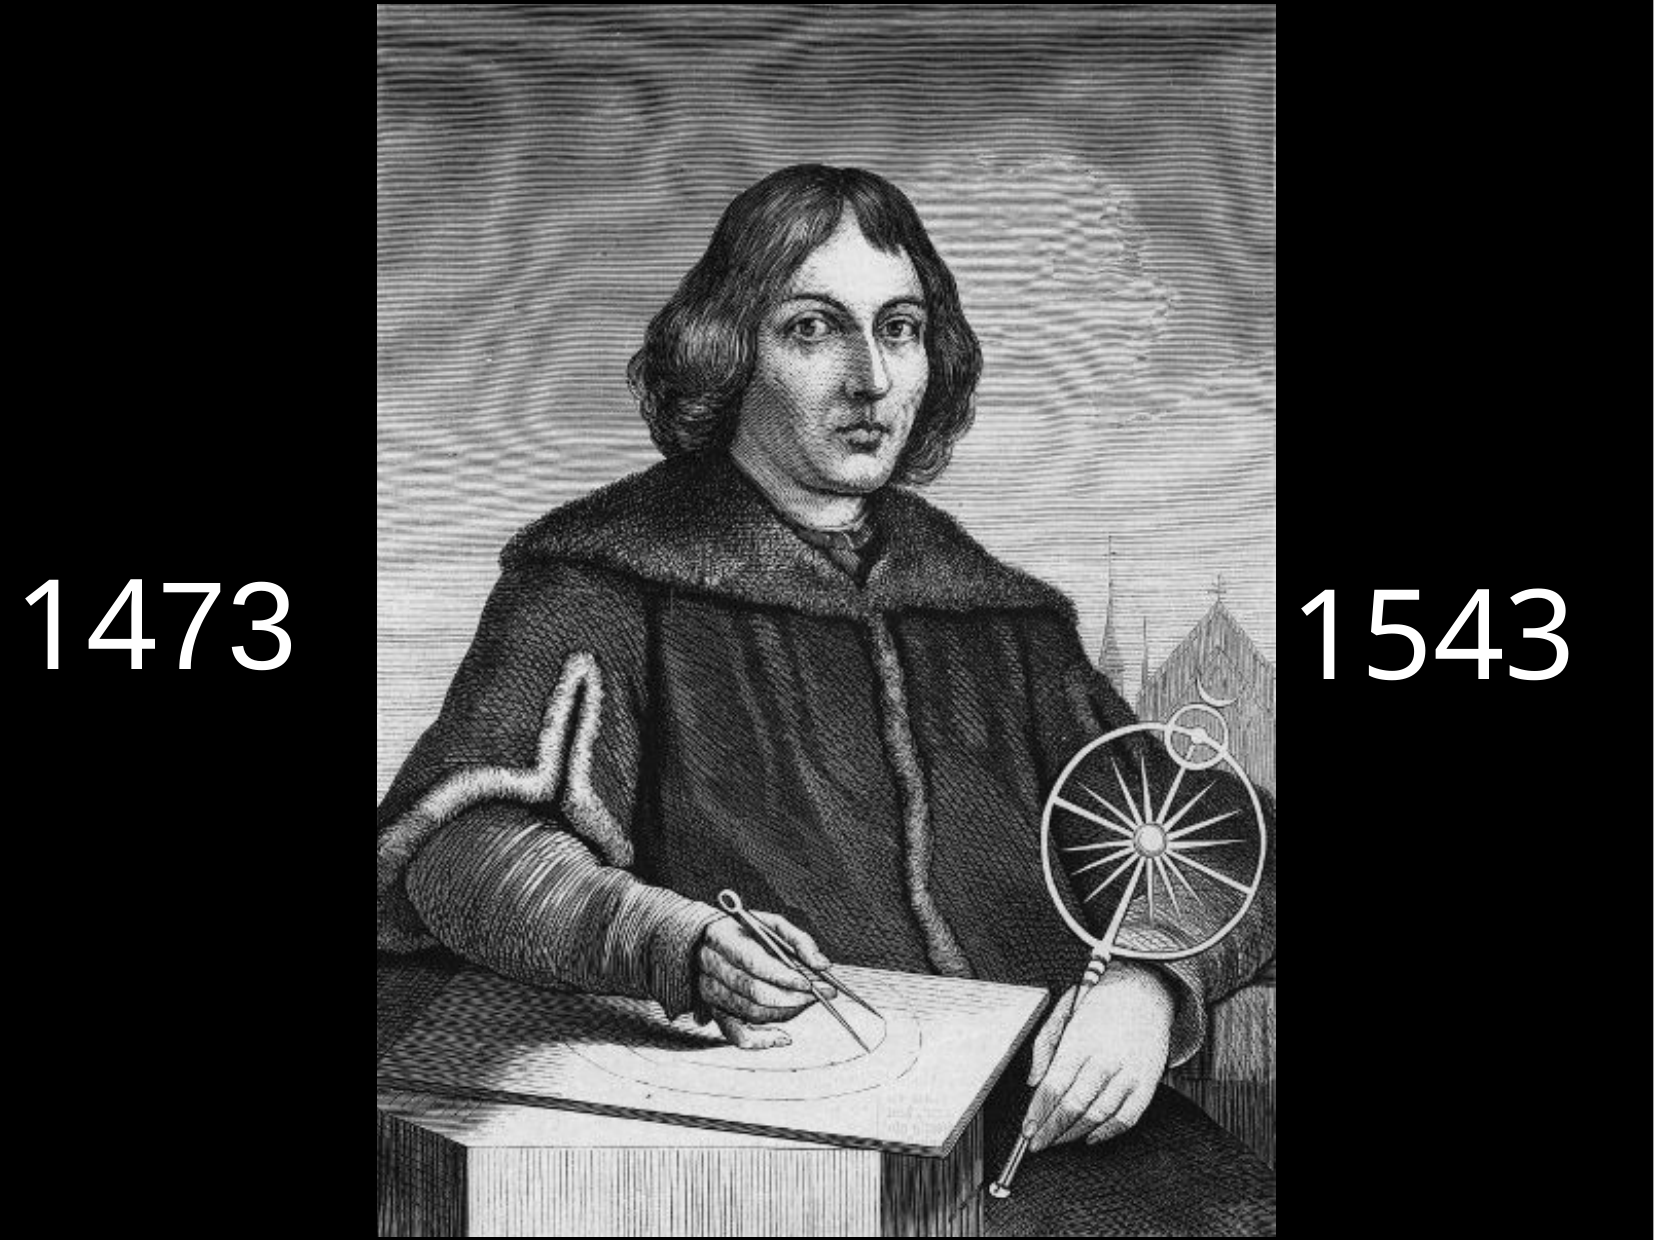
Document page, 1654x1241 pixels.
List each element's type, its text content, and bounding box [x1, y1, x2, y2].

picture [377, 4, 1276, 1238]
text_box 1543 [1275, 538, 1654, 704]
text_box 1473 [0, 538, 378, 704]
